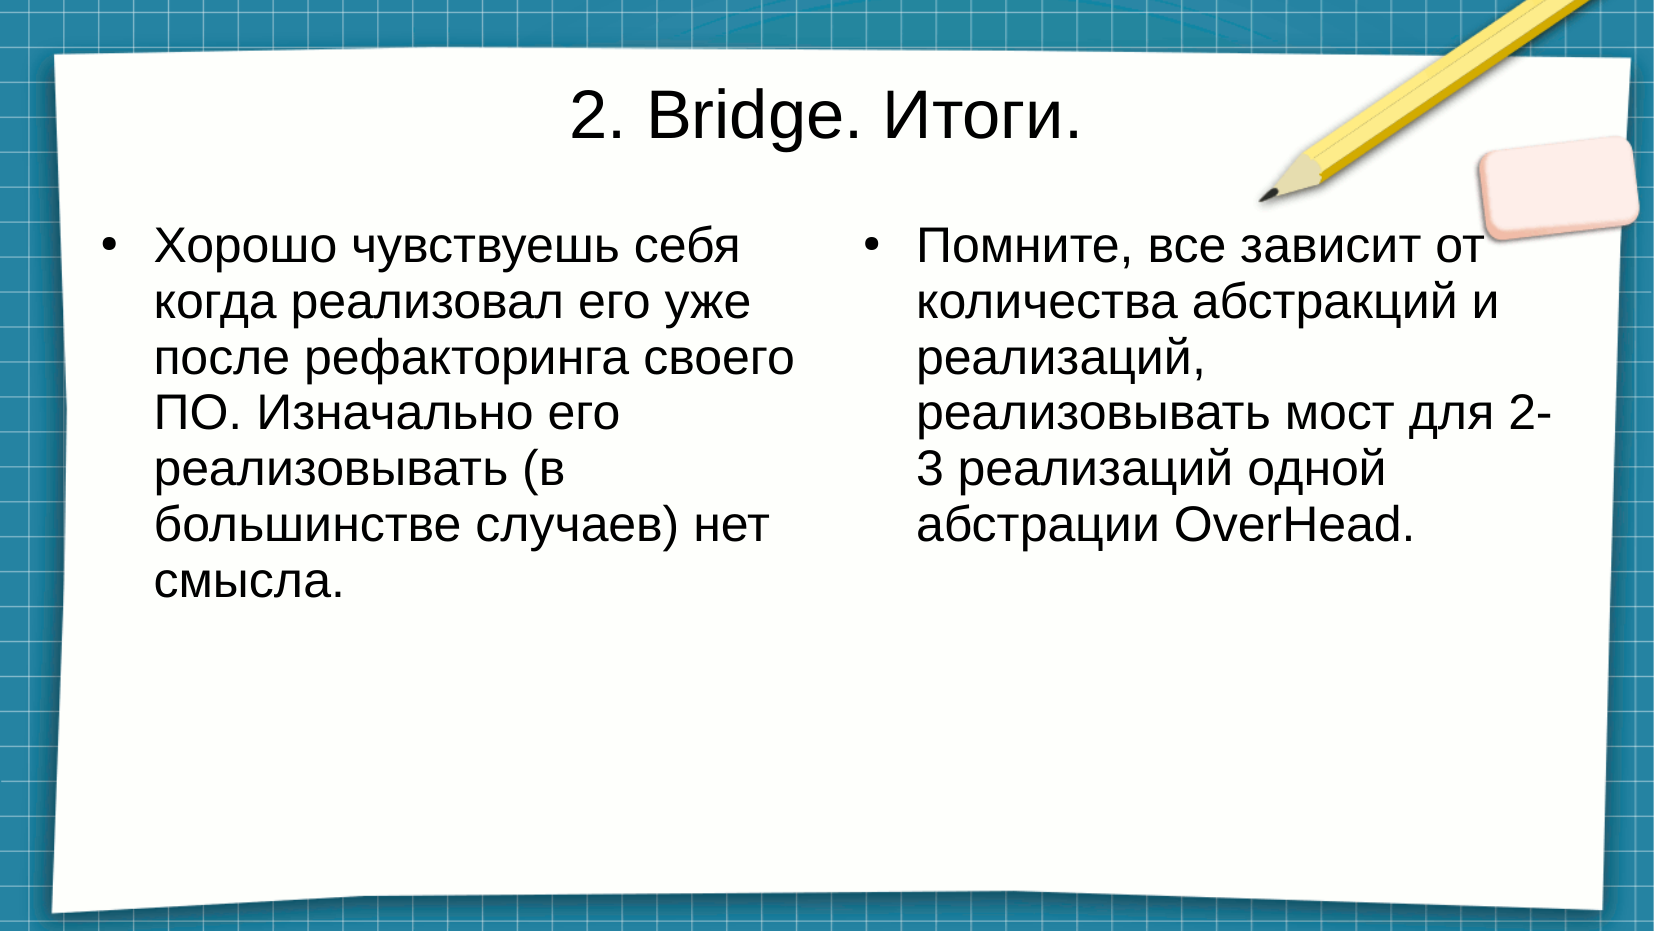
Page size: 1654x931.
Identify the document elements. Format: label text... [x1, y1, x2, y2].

list Помните, все зависит от количества абстракций и реализаций, реализовывать мост для 2-3 реализаций одной абстрации OverHead. [845, 217, 1572, 857]
picture [0, 0, 1654, 931]
list Хорошо чувствуешь себя когда реализовал его уже после рефакторинга своего ПО. Изначально его реализовывать (в большинстве случаев) нет смысла. [82, 217, 809, 857]
title 2. Bridge. Итоги. [82, 37, 1571, 193]
